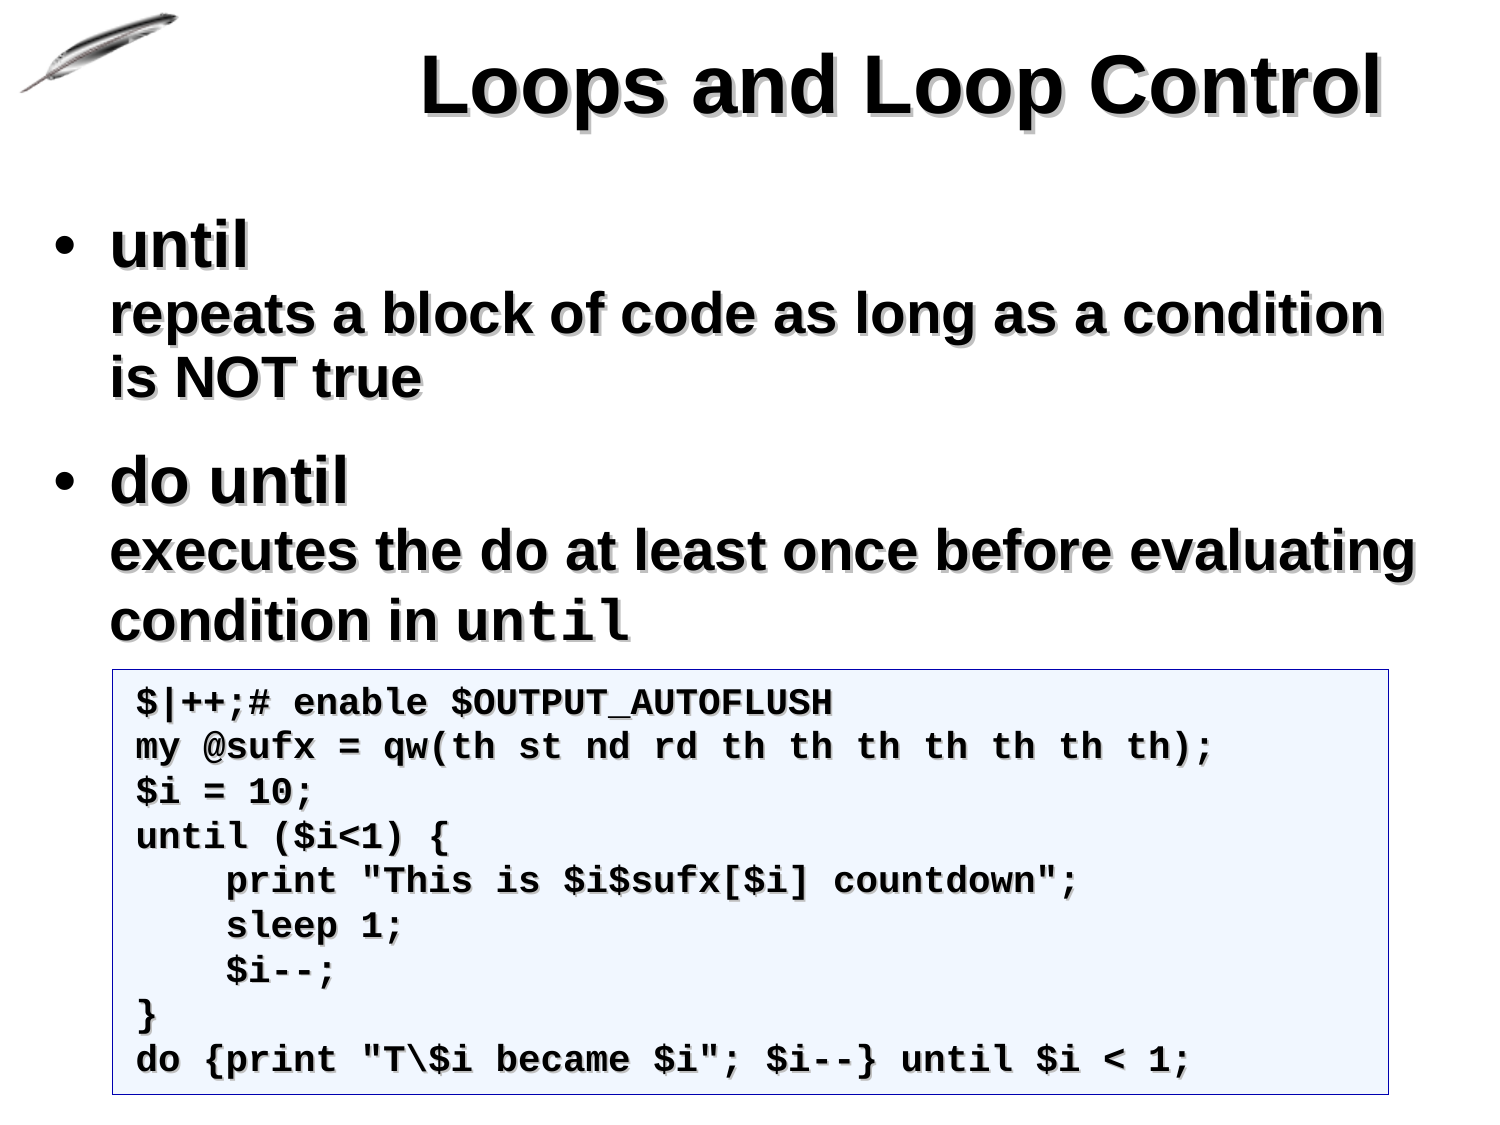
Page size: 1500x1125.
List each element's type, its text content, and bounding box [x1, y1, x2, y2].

list until repeats a block of code as long as a condition is NOT true do until executes the do at least once before evaluating condition in until [53, 207, 1447, 1084]
picture [16, 11, 184, 95]
text_box $|++;# enable $OUTPUT_AUTOFLUSH my @sufx = qw(th st nd rd th th th th th th th); $i = 10; until ($i<1) { print "This is $i$sufx[$i] countdown"; sleep 1; $i--; } do {print "T\$i became $i"; $i--} until $i < 1; [112, 669, 1388, 1095]
title Loops and Loop Control [419, 0, 1459, 179]
